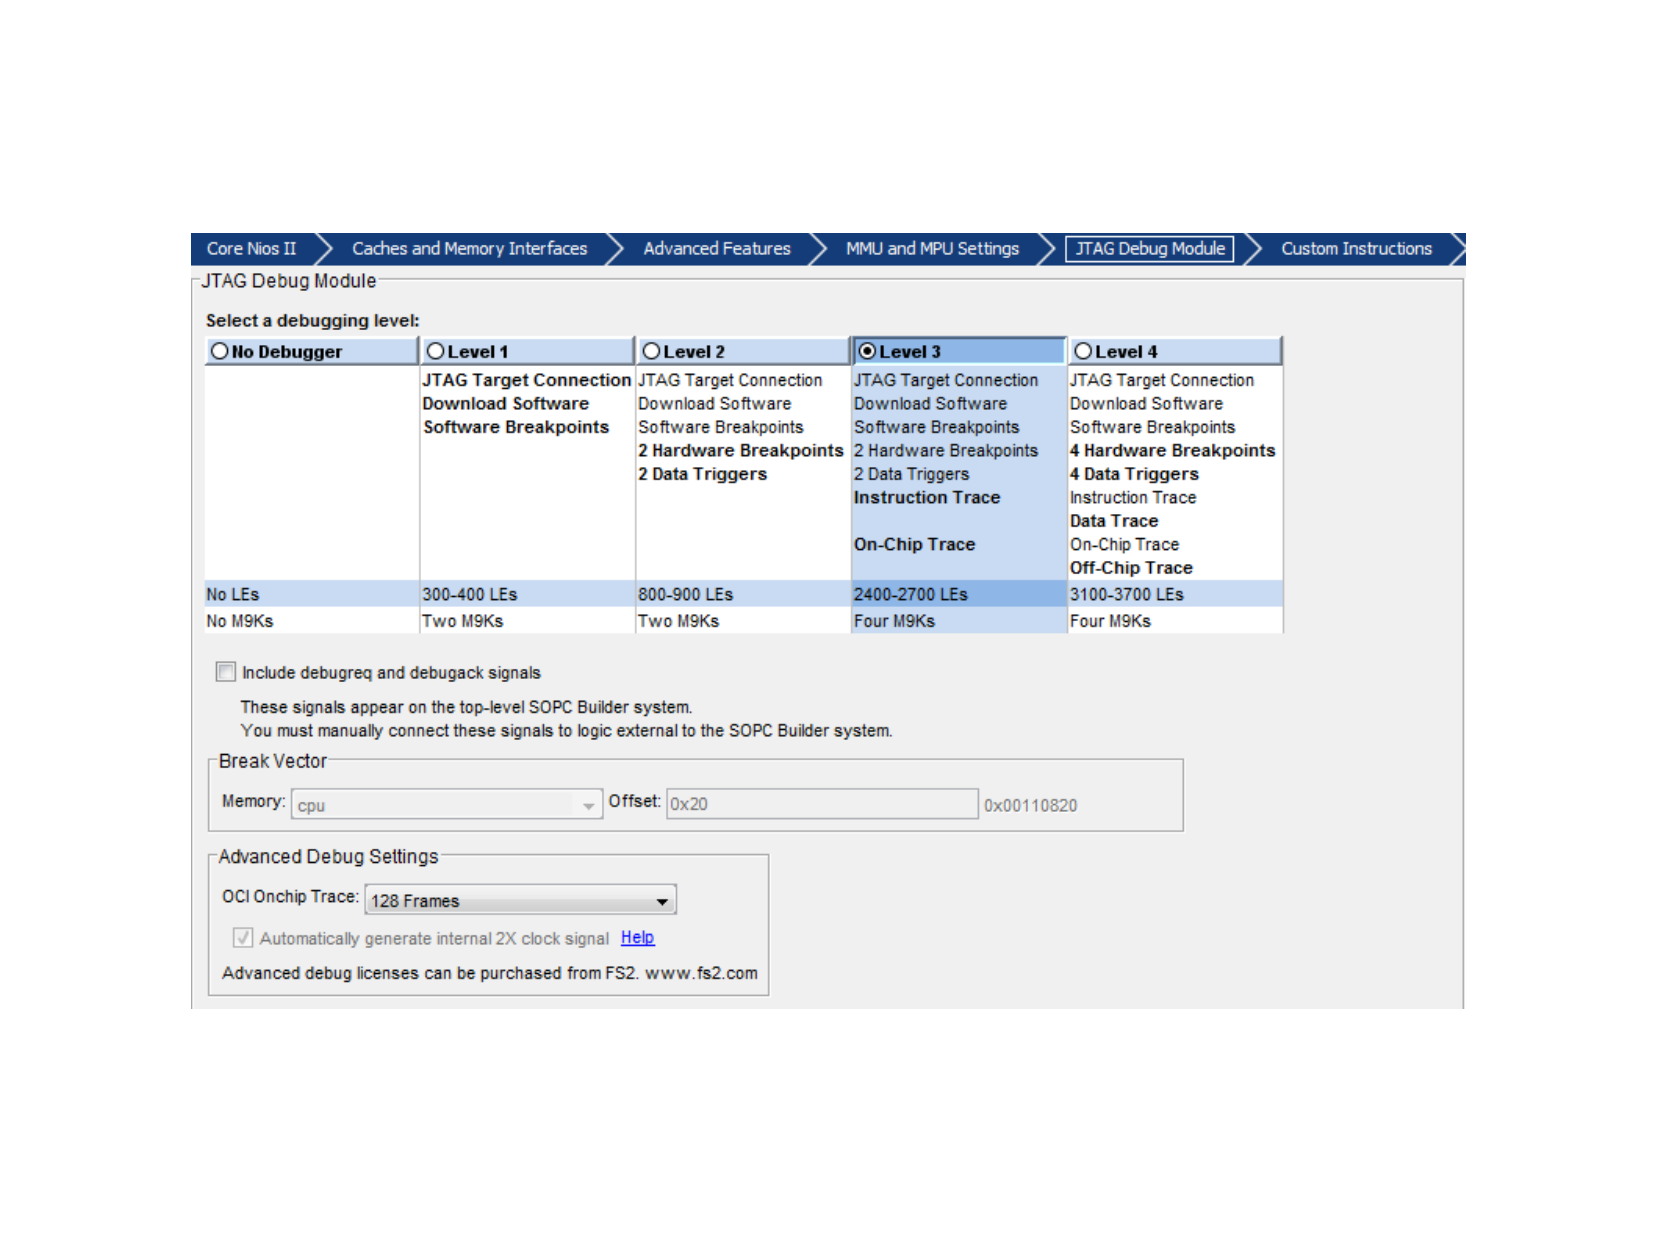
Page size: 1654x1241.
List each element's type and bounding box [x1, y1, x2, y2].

picture [191, 233, 1466, 1009]
